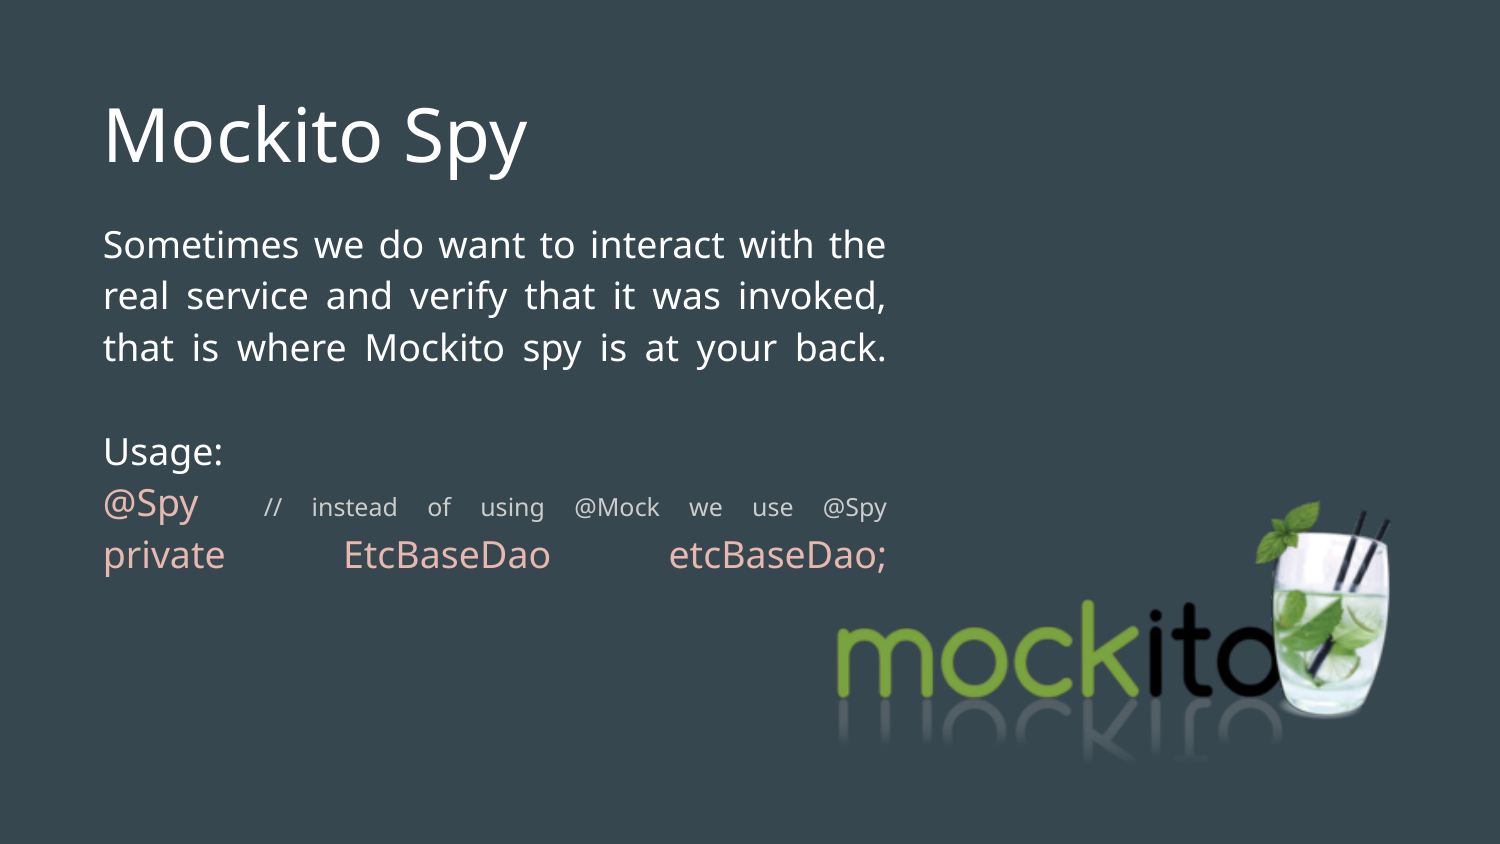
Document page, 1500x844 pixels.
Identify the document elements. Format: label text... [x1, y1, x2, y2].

picture [772, 459, 1463, 797]
title Sometimes we do want to interact with the real service and verify that it was invoked, that is where Mockito spy is at your back. Usage: @Spy // instead of using @Mock we use @Spy private EtcBaseDao etcBaseDao; [87, 198, 903, 692]
title Mockito Spy [87, 72, 1126, 199]
